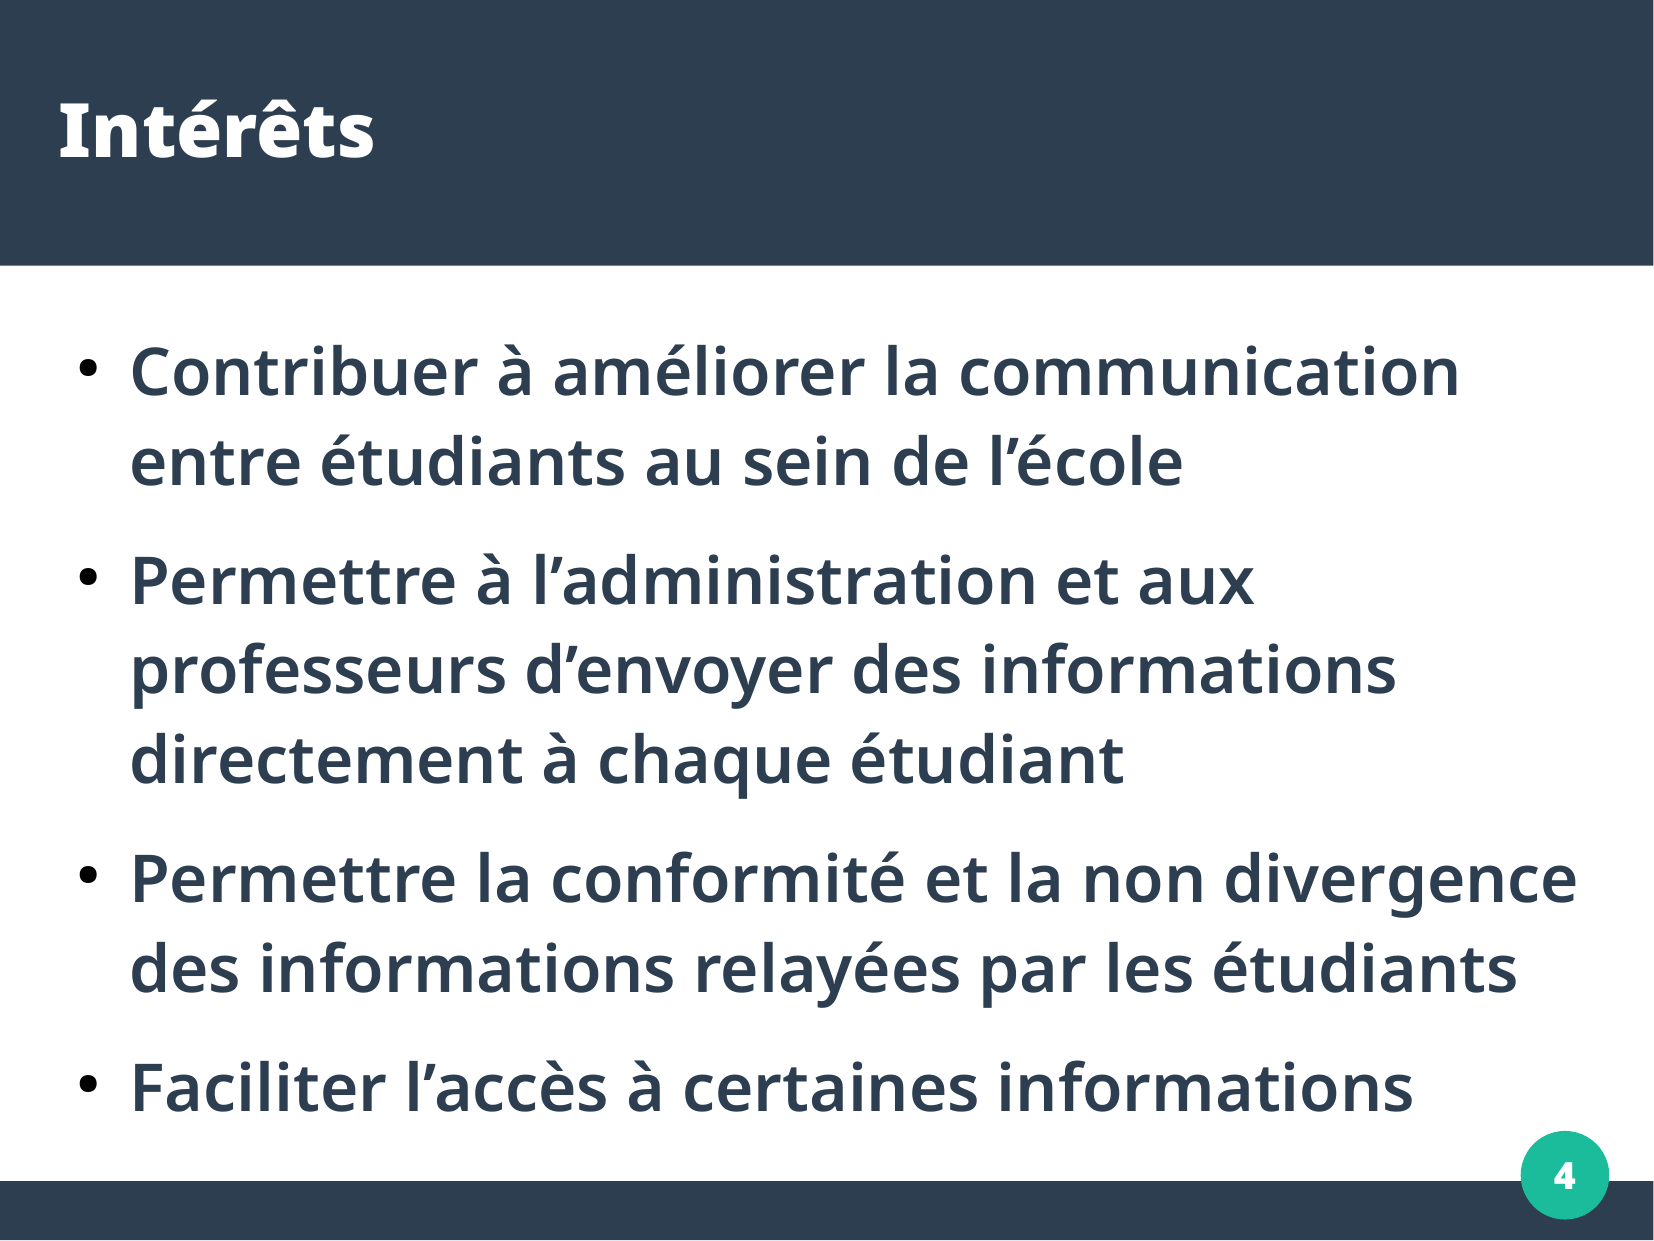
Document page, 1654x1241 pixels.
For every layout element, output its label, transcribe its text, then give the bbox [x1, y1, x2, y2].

title Intérêts [59, 49, 1595, 207]
list Contribuer à améliorer la communication entre étudiants au sein de l’école Permettre à l’administration et aux professeurs d’envoyer des informations directement à chaque étudiant Permettre la conformité et la non divergence des informations relayées par les étudiants Faciliter l’accès à certaines informations [59, 324, 1595, 1152]
